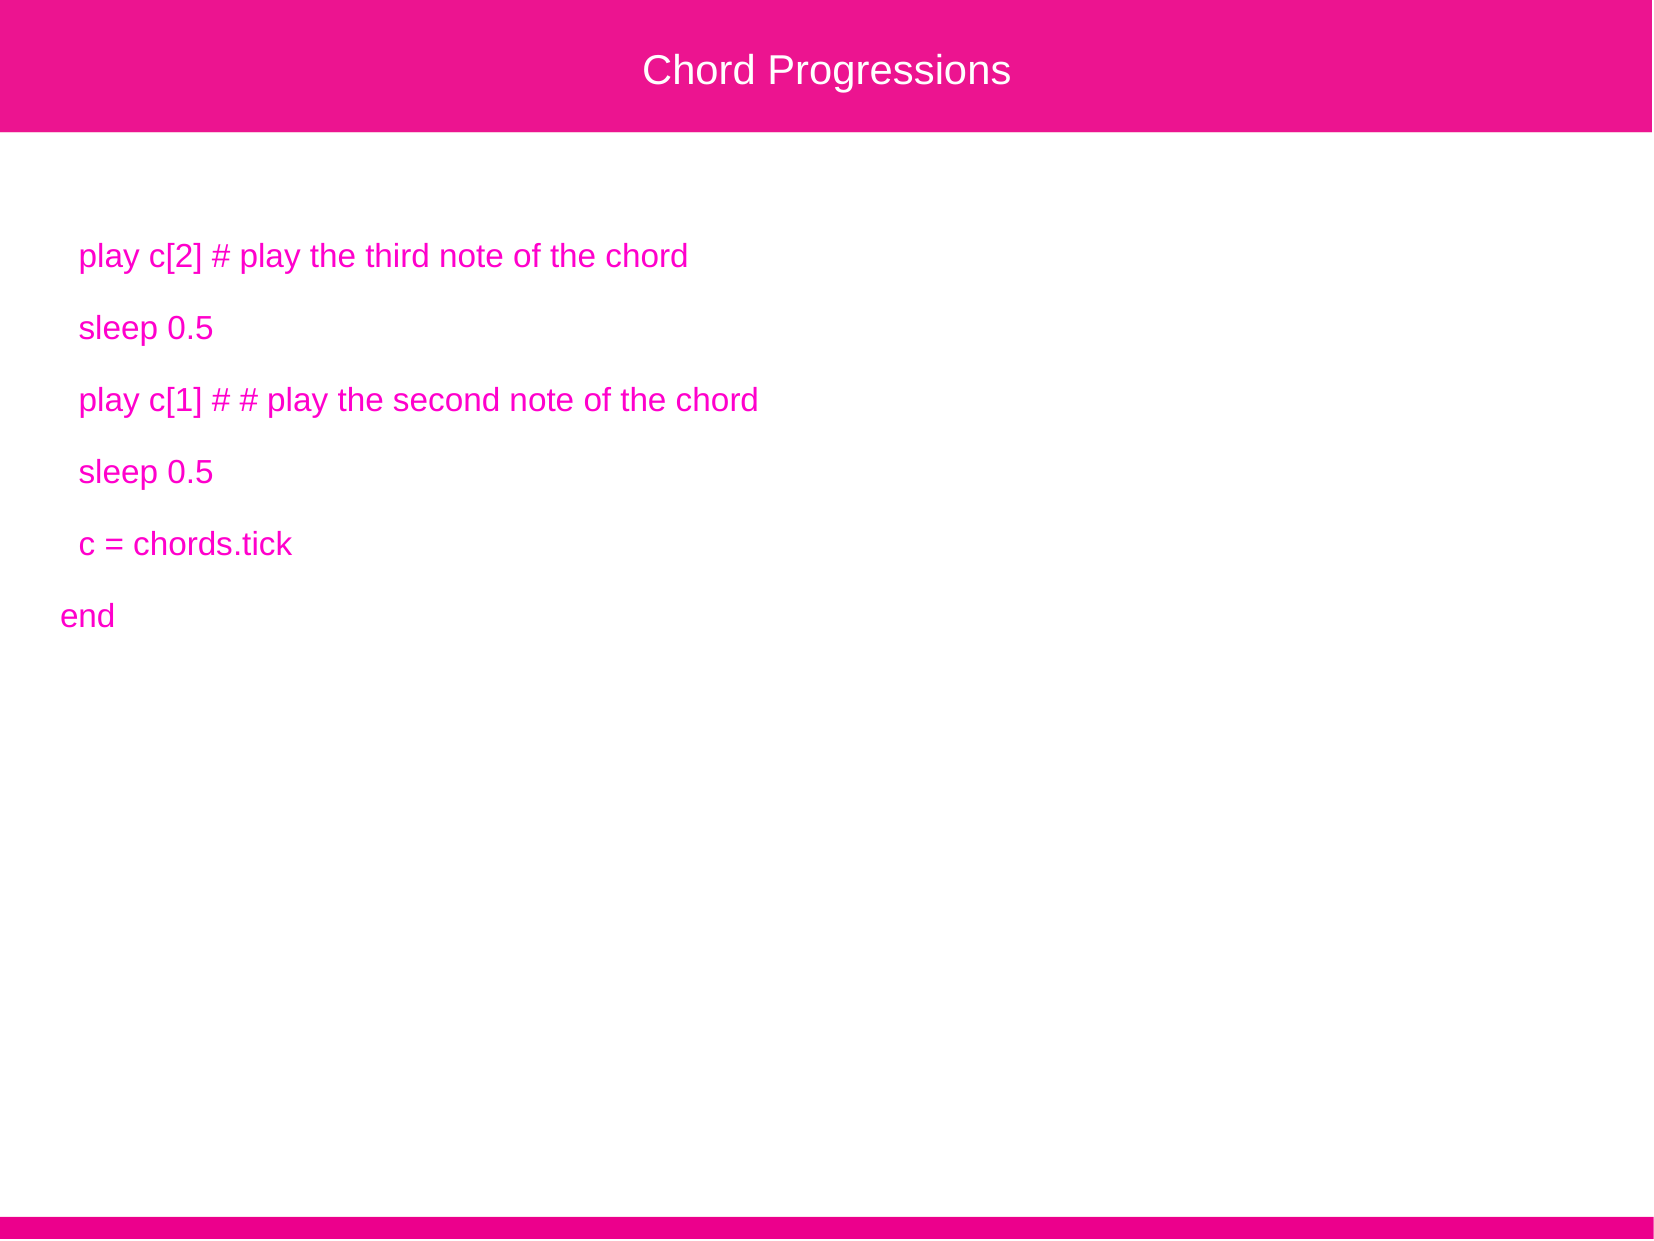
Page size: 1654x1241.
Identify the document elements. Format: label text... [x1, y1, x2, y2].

list play c[2] # play the third note of the chord sleep 0.5 play c[1] # # play the second note of the chord sleep 0.5 c = chords.tick end [60, 165, 1621, 1036]
title Chord Progressions [82, 46, 1571, 94]
picture [0, 0, 1654, 1241]
